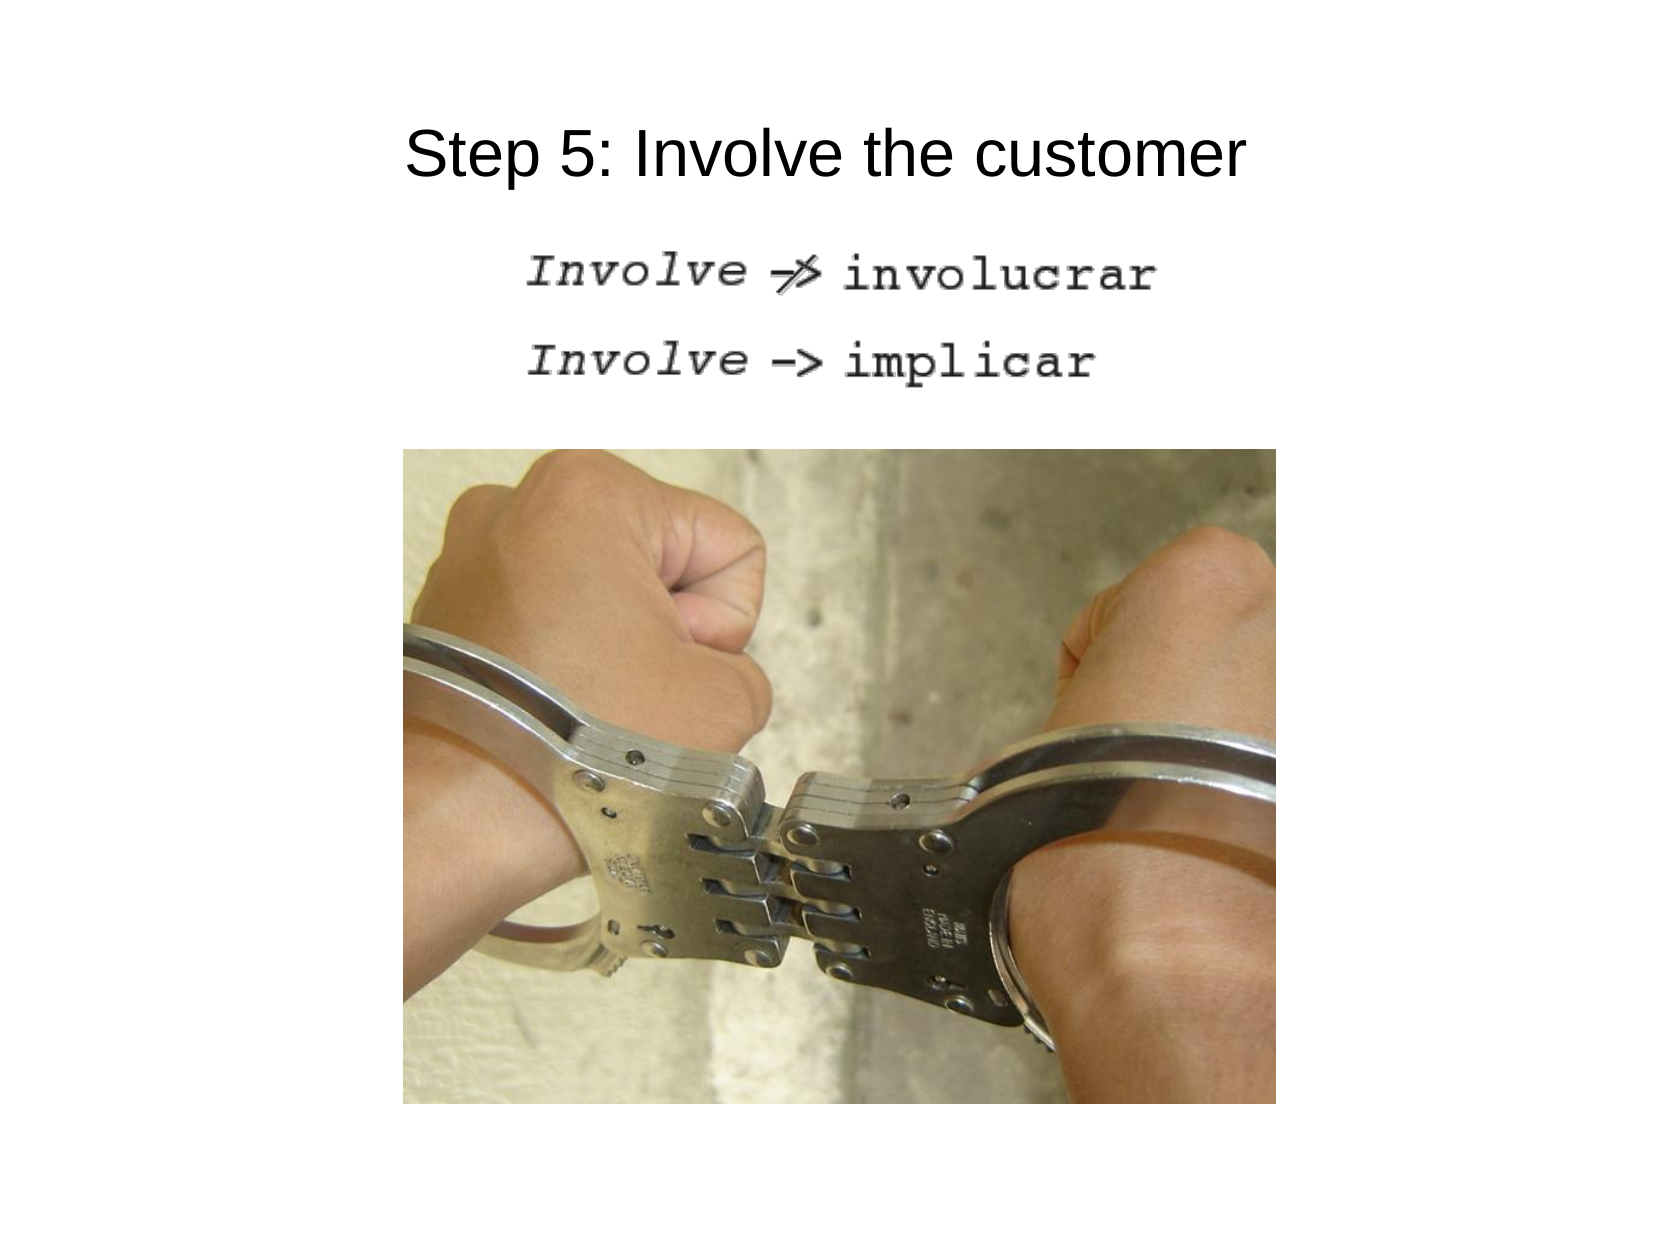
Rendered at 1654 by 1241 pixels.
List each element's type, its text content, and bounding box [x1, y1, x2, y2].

picture [487, 224, 1174, 417]
title Step 5: Involve the customer [82, 56, 1571, 250]
picture [403, 449, 1276, 1104]
